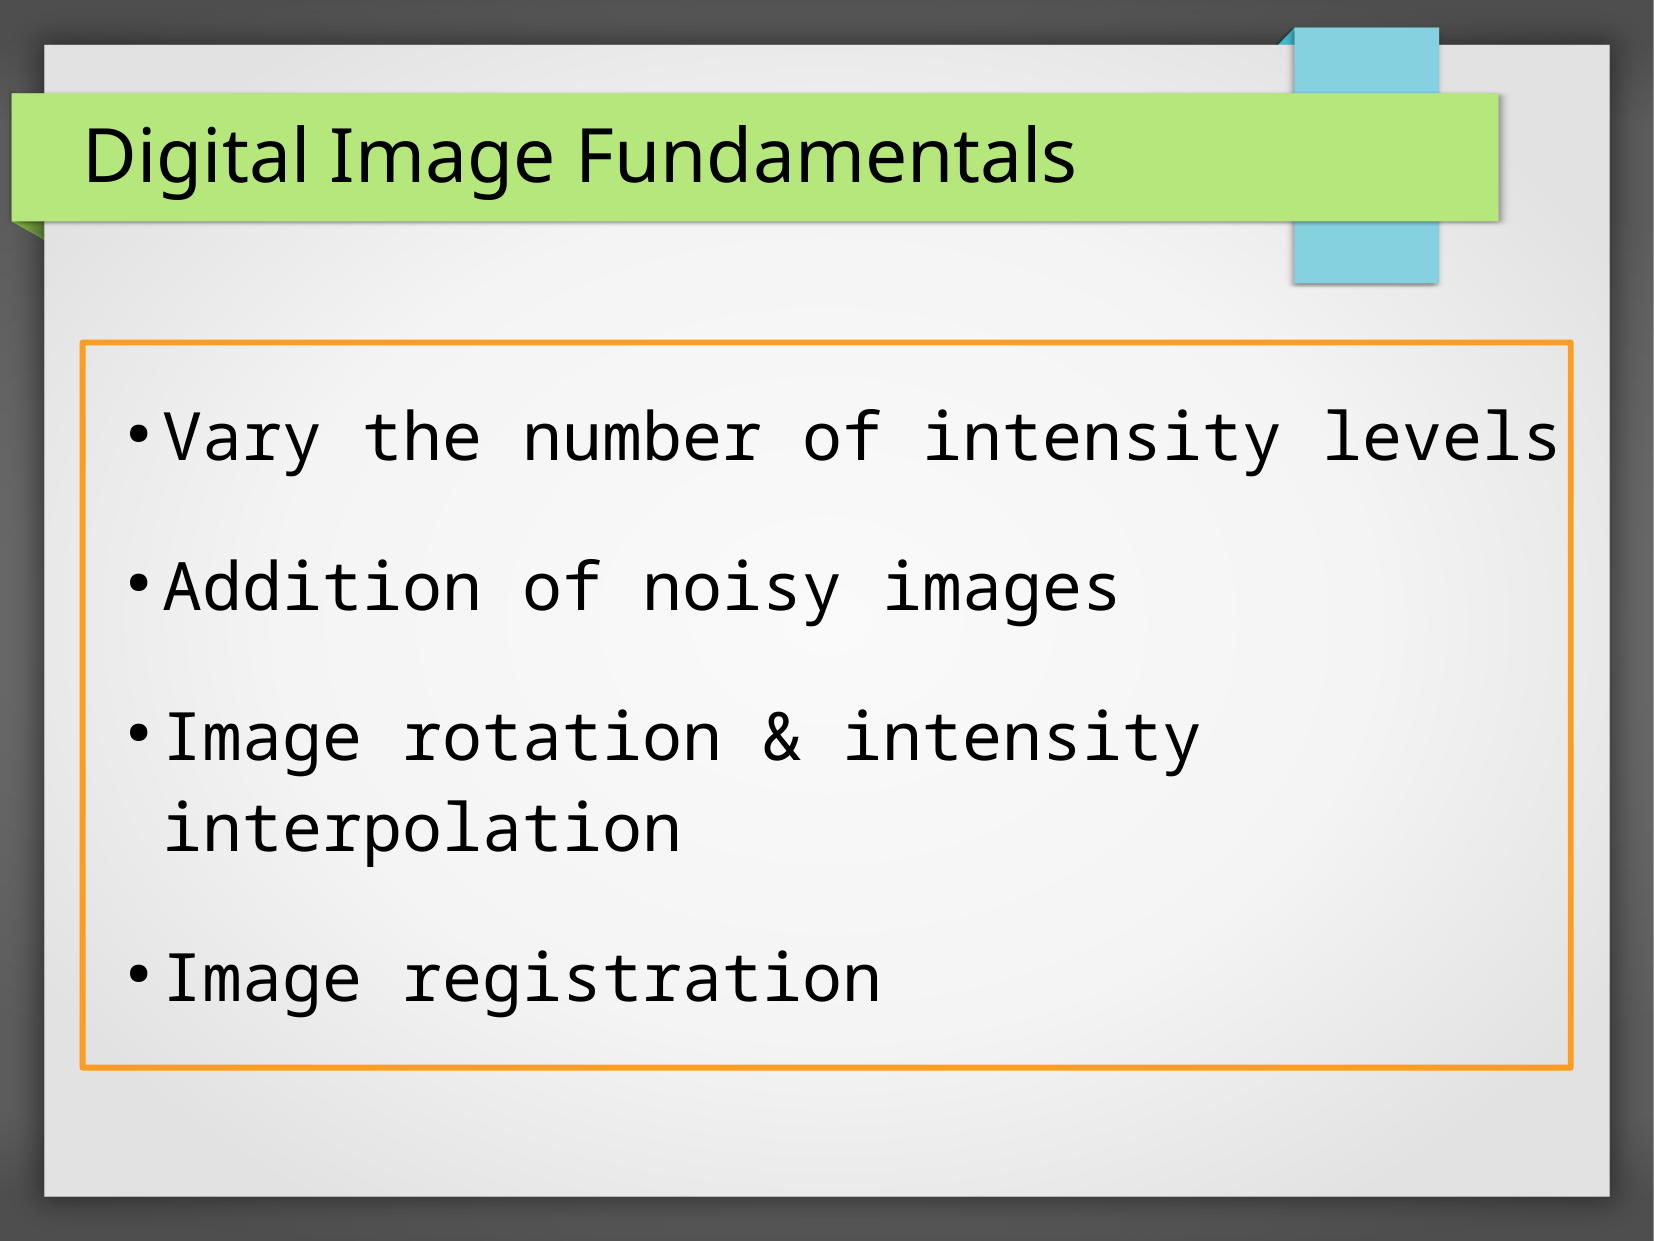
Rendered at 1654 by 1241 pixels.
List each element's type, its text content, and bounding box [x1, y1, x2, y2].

title Digital Image Fundamentals [82, 94, 1264, 213]
subtitle Vary the number of intensity levels Addition of noisy images Image rotation & intensity interpolation Image registration [82, 342, 1571, 1068]
picture [0, 0, 1654, 1241]
